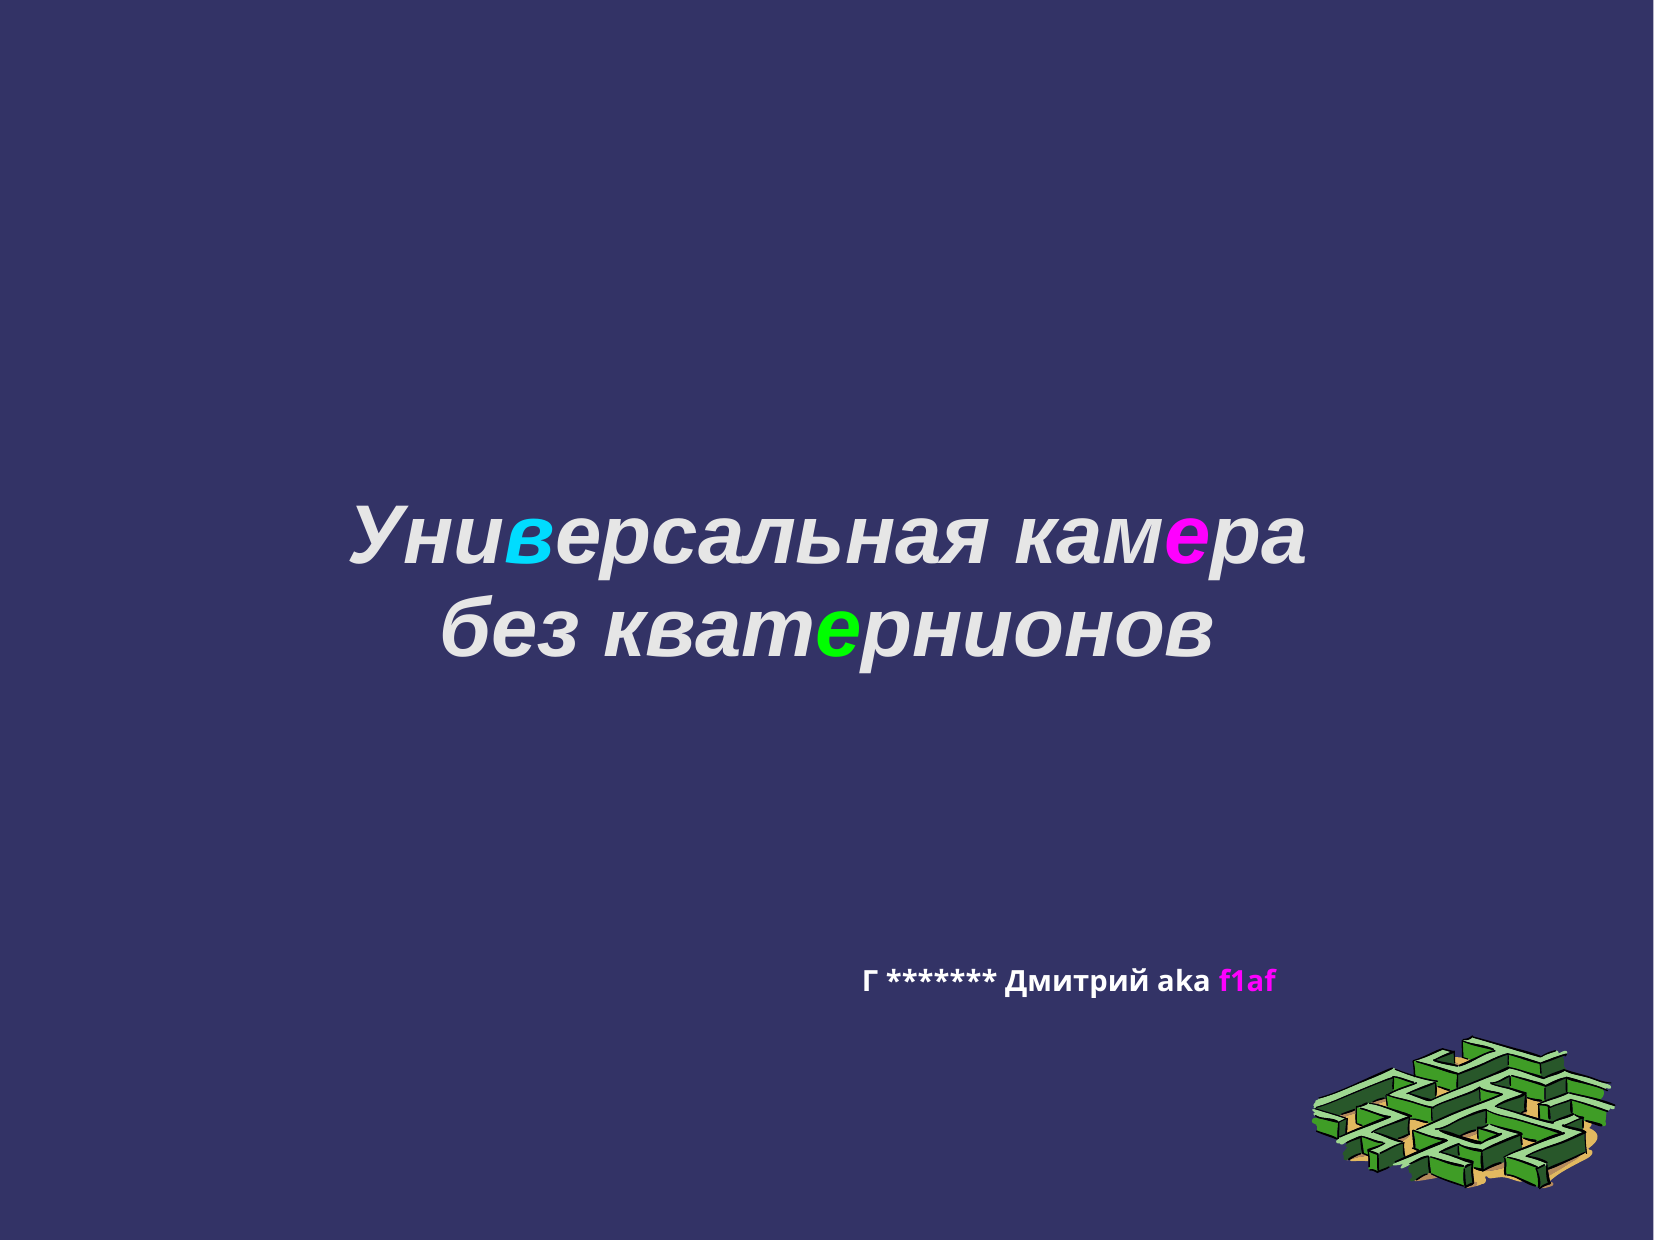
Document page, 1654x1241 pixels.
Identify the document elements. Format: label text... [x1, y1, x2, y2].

title Универсальная камера без кватернионов [121, 19, 1534, 1052]
subtitle Г ******* Дмитрий aka f1af [178, 364, 1570, 1147]
